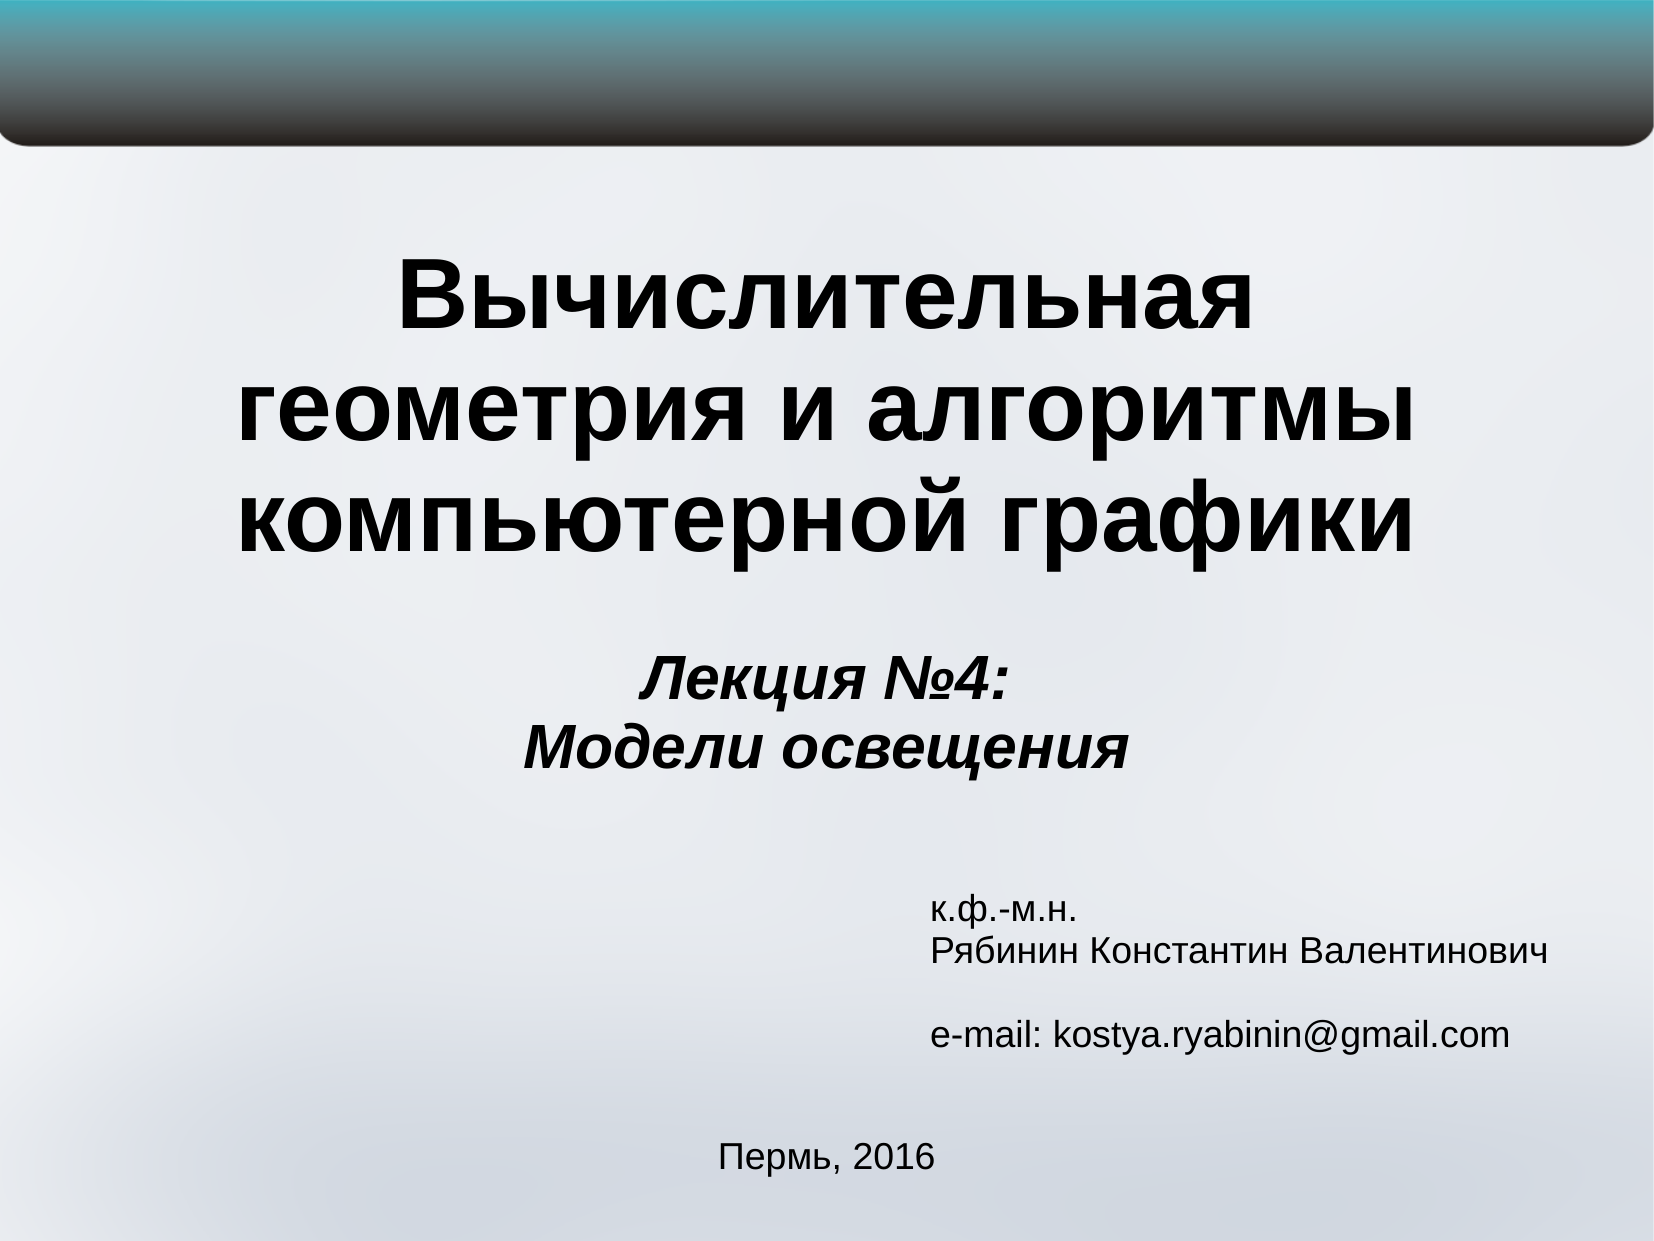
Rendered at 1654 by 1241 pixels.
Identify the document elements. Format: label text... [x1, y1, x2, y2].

text_box Пермь, 2016 [590, 1127, 1063, 1185]
picture [0, 0, 1654, 1241]
text_box Вычислительная геометрия и алгоритмы компьютерной графики Лекция №4: Модели освещения [147, 230, 1506, 790]
text_box к.ф.-м.н. Рябинин Константин Валентинович e-mail: kostya.ryabinin@gmail.com [915, 879, 1595, 1063]
